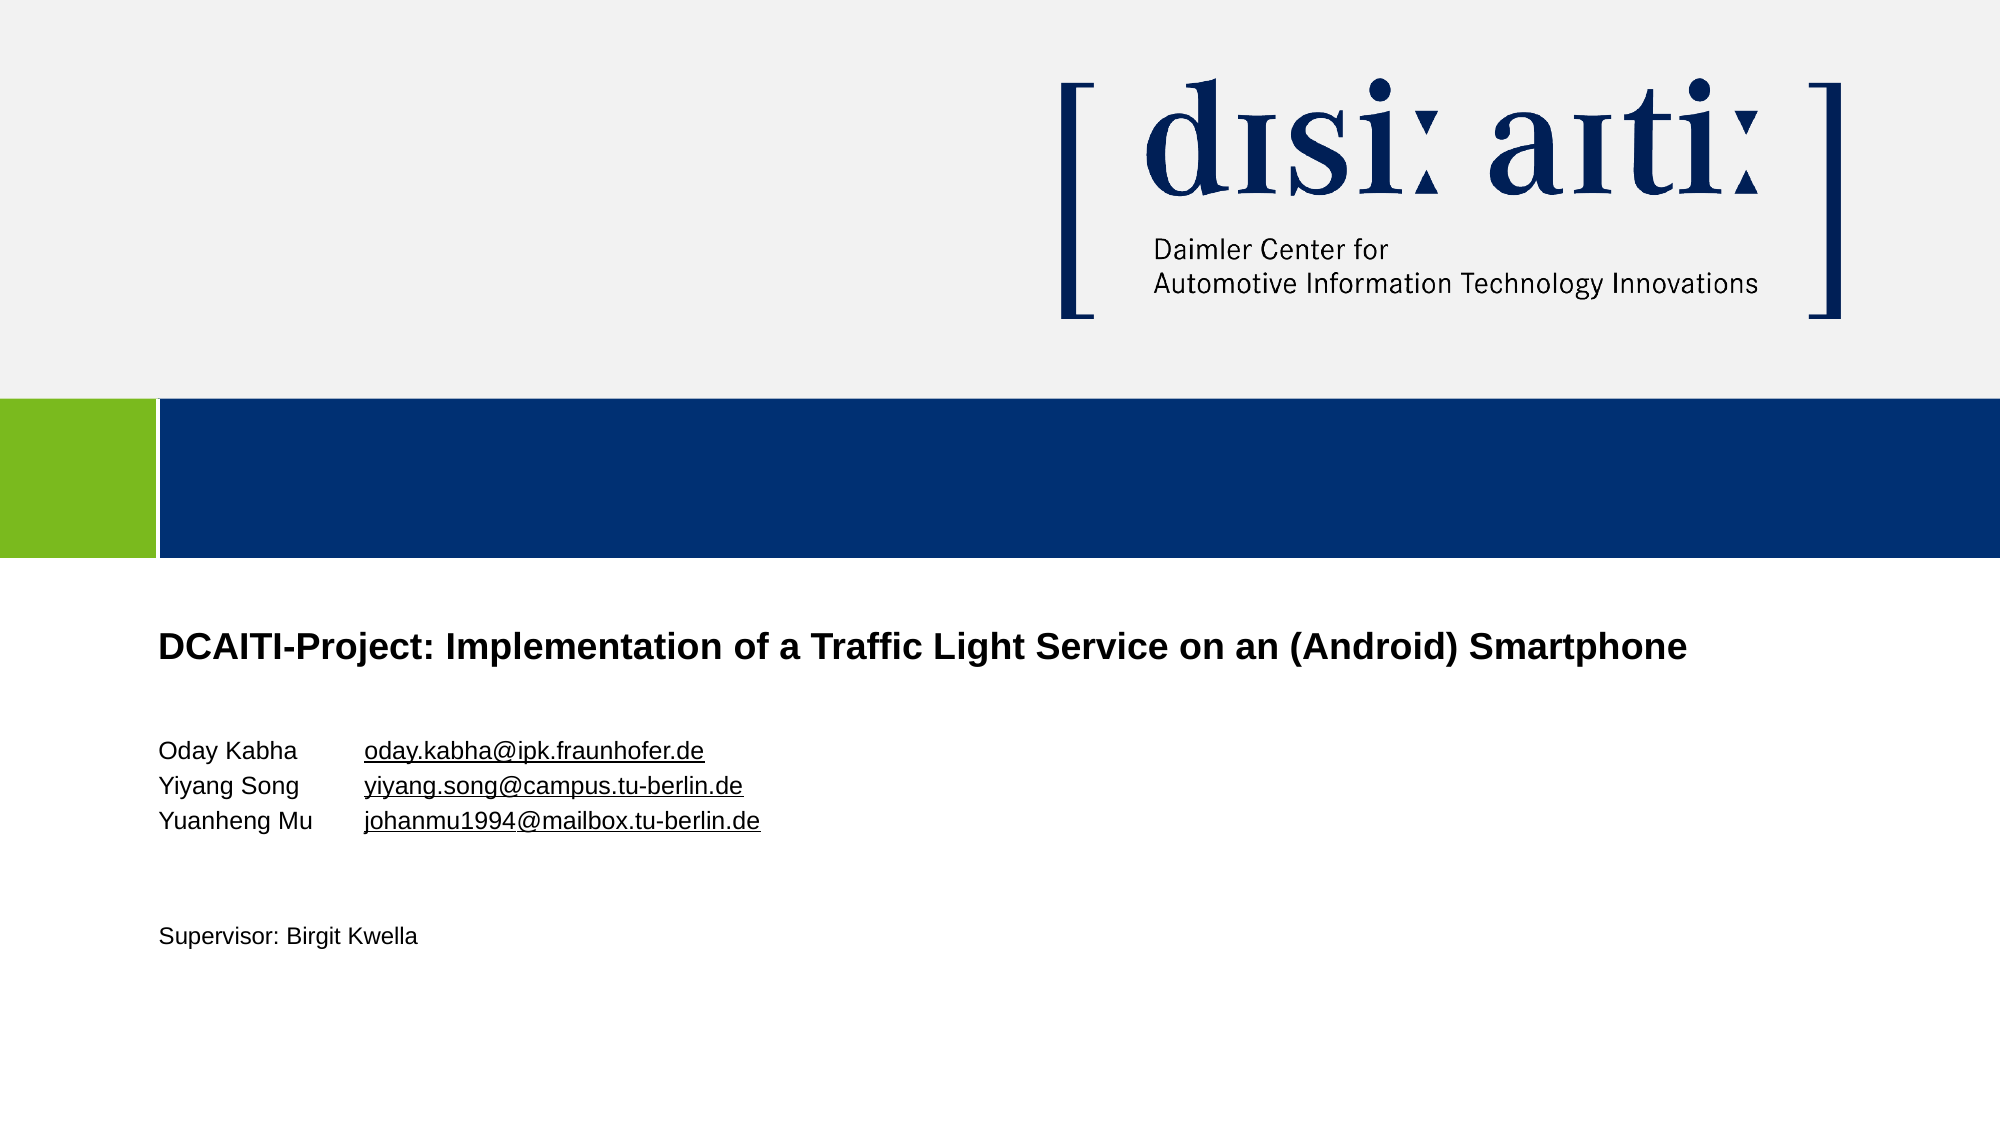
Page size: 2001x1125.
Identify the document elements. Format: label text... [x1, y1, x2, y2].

subtitle Oday Kabha oday.kabha@ipk.fraunhofer.de Yiyang Song yiyang.song@campus.tu-berlin.de Yuanheng Mu johanmu1994@mailbox.tu-berlin.de [158, 699, 1841, 853]
title DCAITI-Project: Implementation of a Traffic Light Service on an (Android) Smartphone [158, 610, 1841, 699]
picture [1061, 78, 1841, 319]
text_box Supervisor: Birgit Kwella [158, 853, 1842, 1012]
